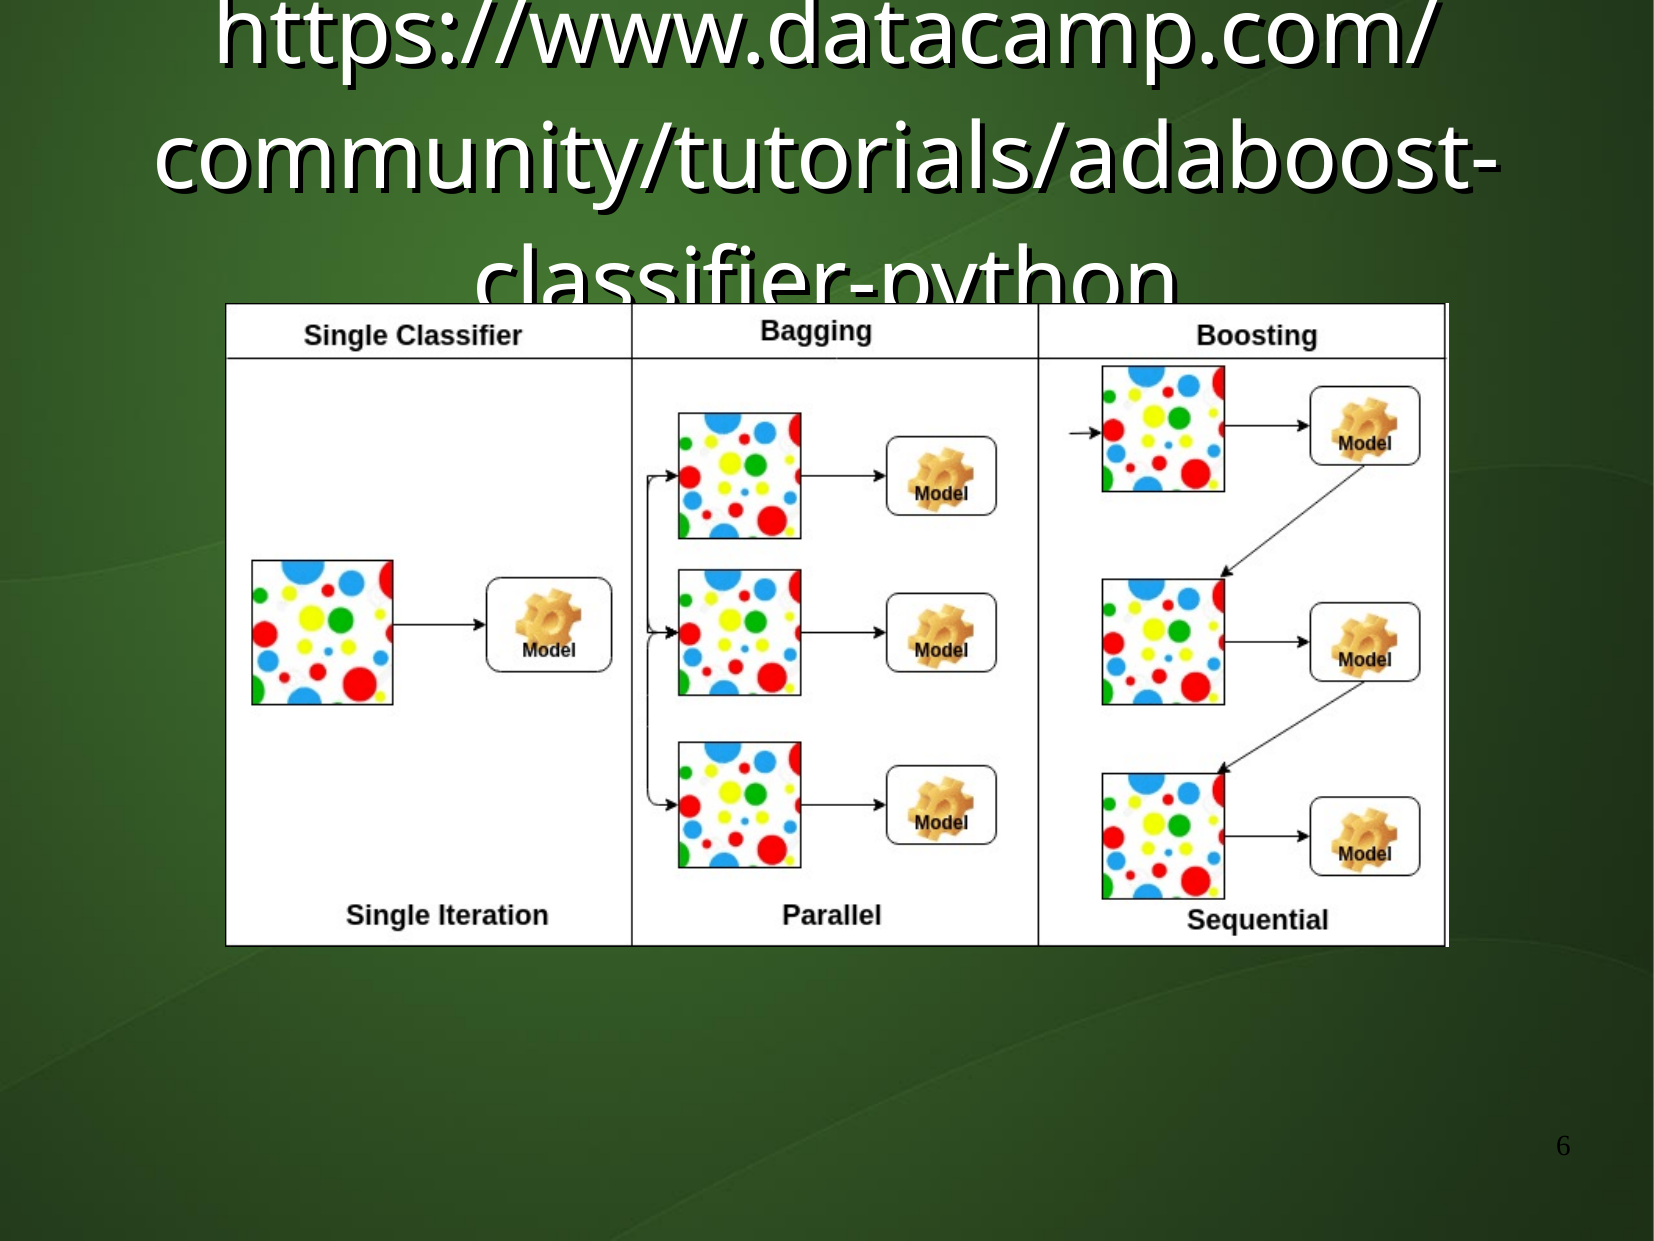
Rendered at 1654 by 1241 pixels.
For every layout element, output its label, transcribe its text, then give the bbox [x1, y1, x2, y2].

title https://www.datacamp.com/community/tutorials/adaboost-classifier-python [82, 0, 1571, 314]
picture [0, 0, 1654, 1241]
